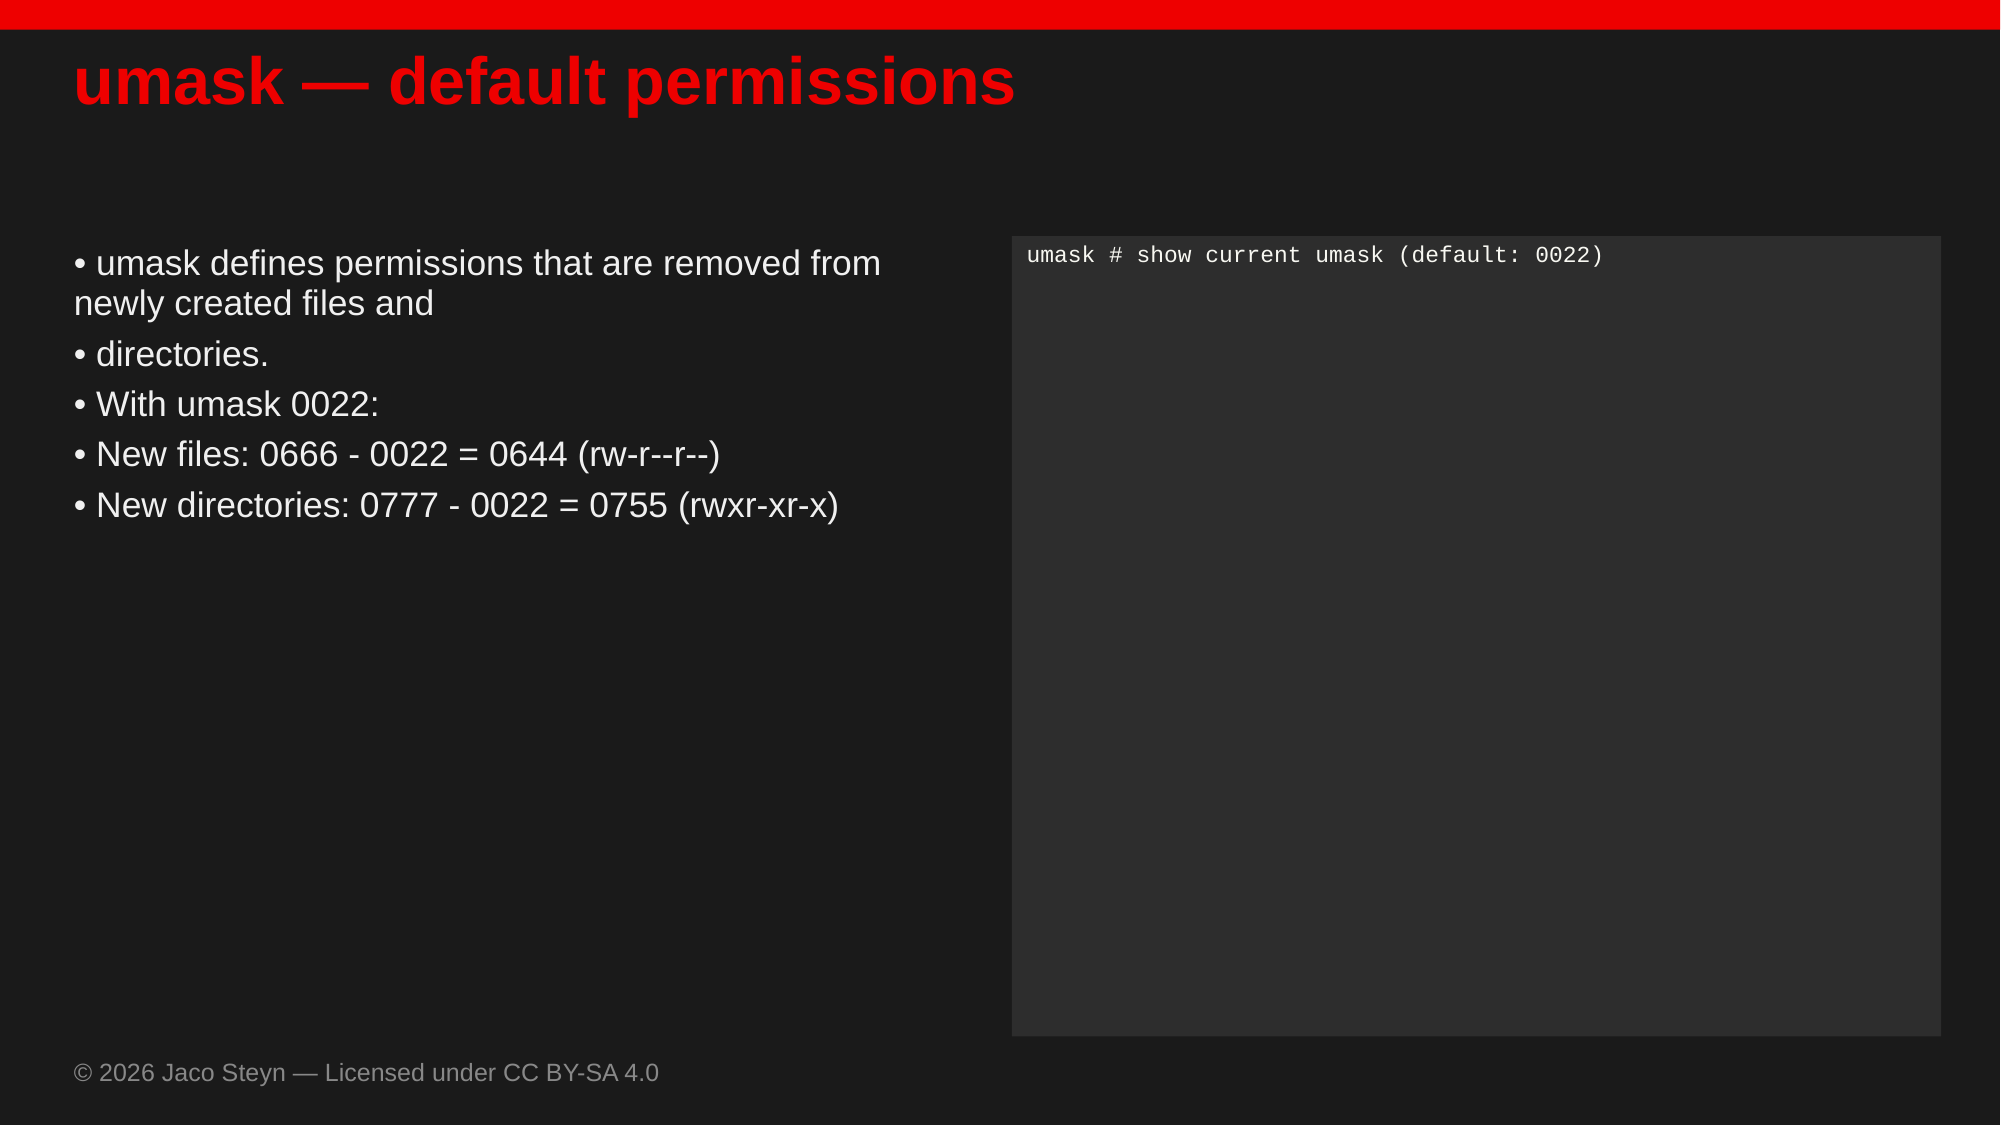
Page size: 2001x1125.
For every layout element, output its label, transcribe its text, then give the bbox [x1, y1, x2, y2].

text_box © 2026 Jaco Steyn — Licensed under CC BY-SA 4.0 [59, 1051, 1942, 1093]
text_box umask # show current umask (default: 0022) [1011, 236, 1942, 1037]
text_box • umask defines permissions that are removed from newly created files and • directories. • With umask 0022: • New files: 0666 - 0022 = 0644 (rw-r--r--) • New directories: 0777 - 0022 = 0755 (rwxr-xr-x) [59, 236, 989, 1037]
text_box umask — default permissions [59, 36, 1942, 208]
text_box [0, 0, 2001, 30]
